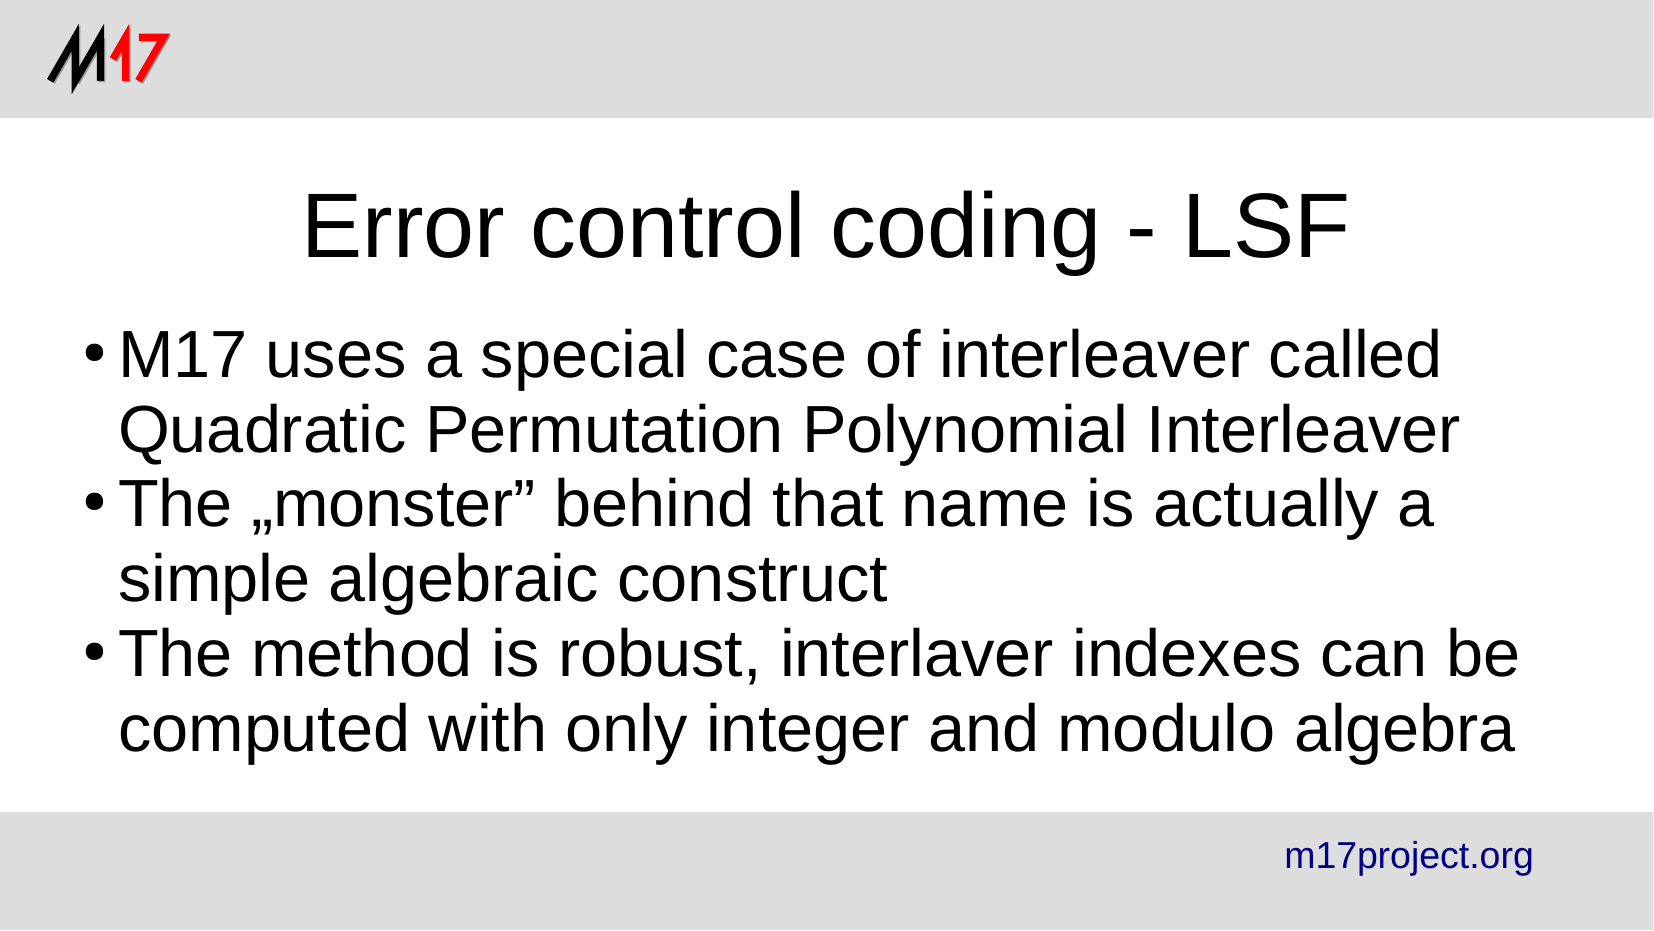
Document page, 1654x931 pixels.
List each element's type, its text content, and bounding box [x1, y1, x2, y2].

subtitle M17 uses a special case of interleaver called Quadratic Permutation Polynomial Interleaver The „monster” behind that name is actually a simple algebraic construct The method is robust, interlaver indexes can be computed with only integer and modulo algebra [82, 316, 1571, 812]
text_box [0, 0, 1654, 119]
text_box m17project.org [1269, 826, 1654, 897]
text_box [0, 812, 1654, 931]
picture [39, 16, 178, 102]
title Error control coding - LSF [82, 147, 1571, 303]
